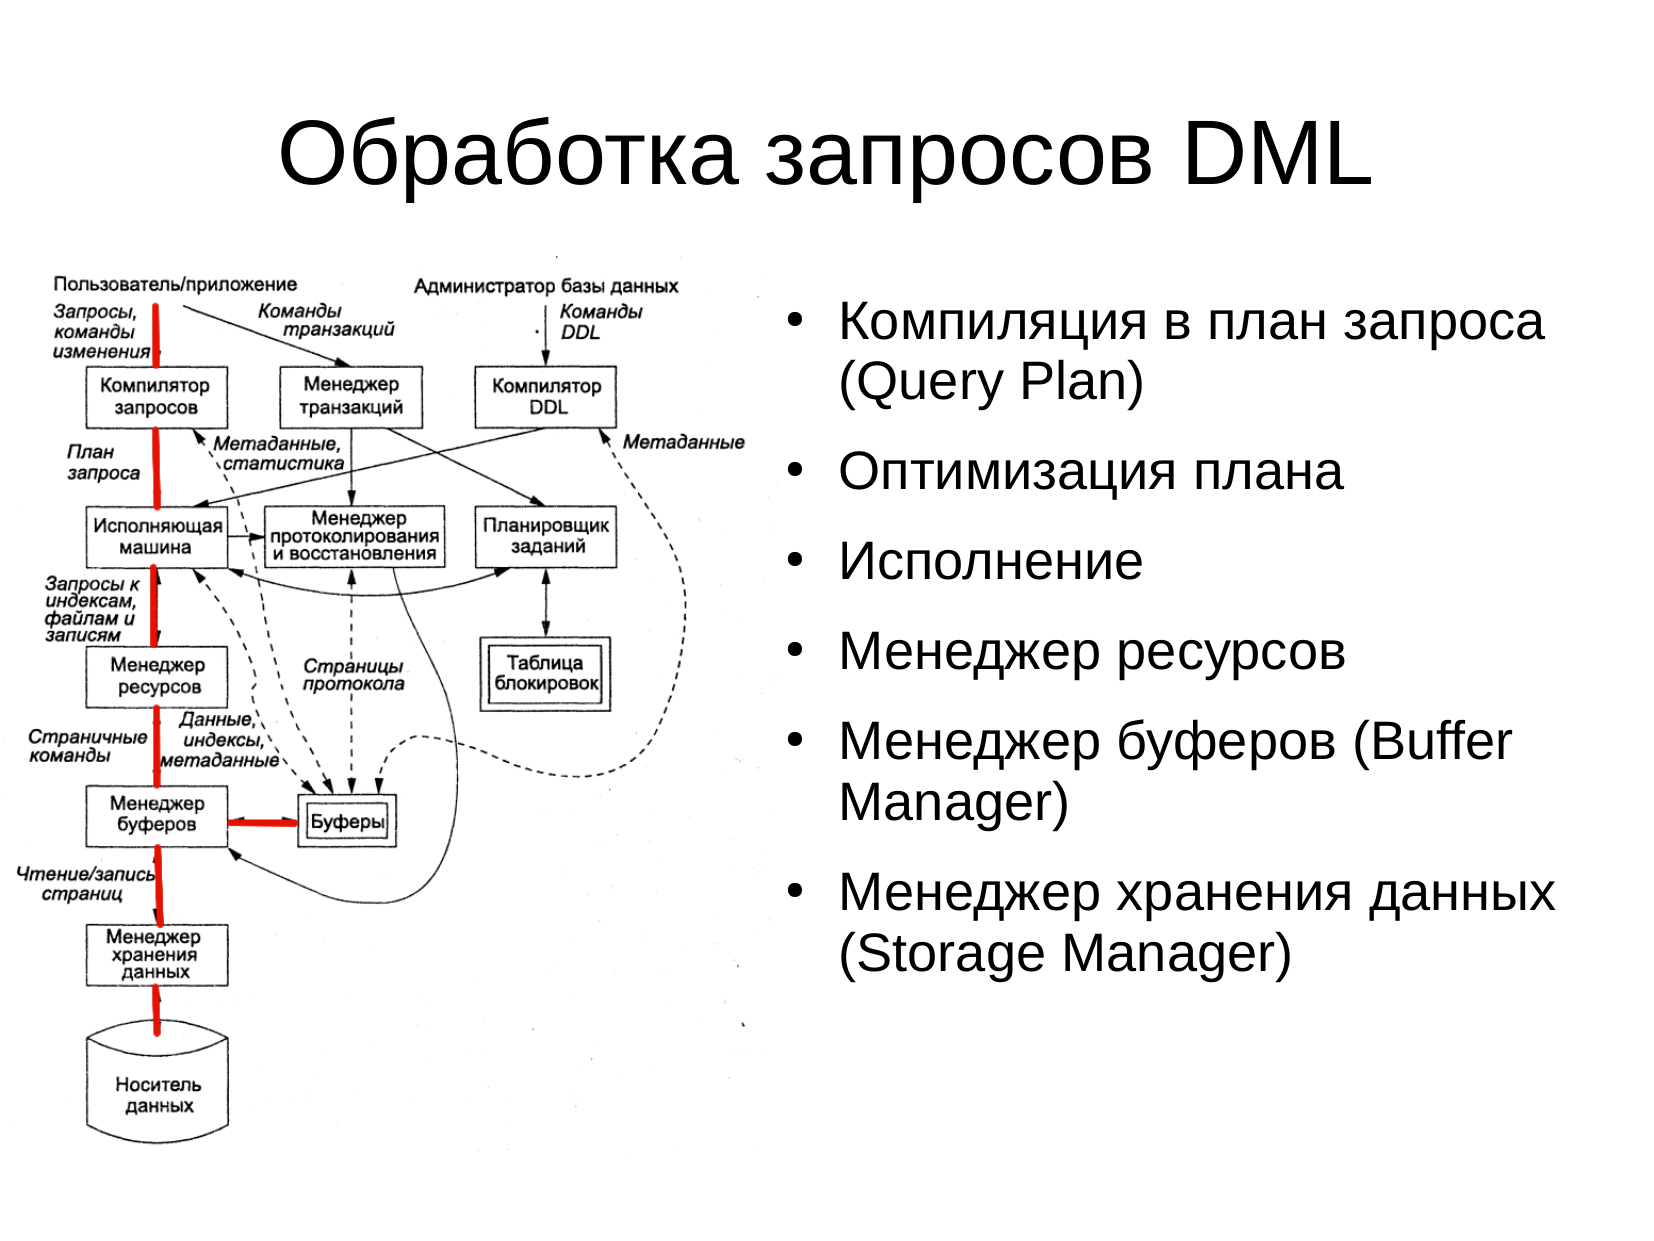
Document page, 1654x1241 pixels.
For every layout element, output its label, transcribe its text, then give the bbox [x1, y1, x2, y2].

picture [0, 256, 785, 1155]
title Обработка запросов DML [82, 49, 1571, 257]
list Компиляция в план запроса (Query Plan) Оптимизация плана Исполнение Менеджер ресурсов Менеджер буферов (Buffer Manager) Менеджер хранения данных (Storage Manager) [785, 290, 1654, 1010]
